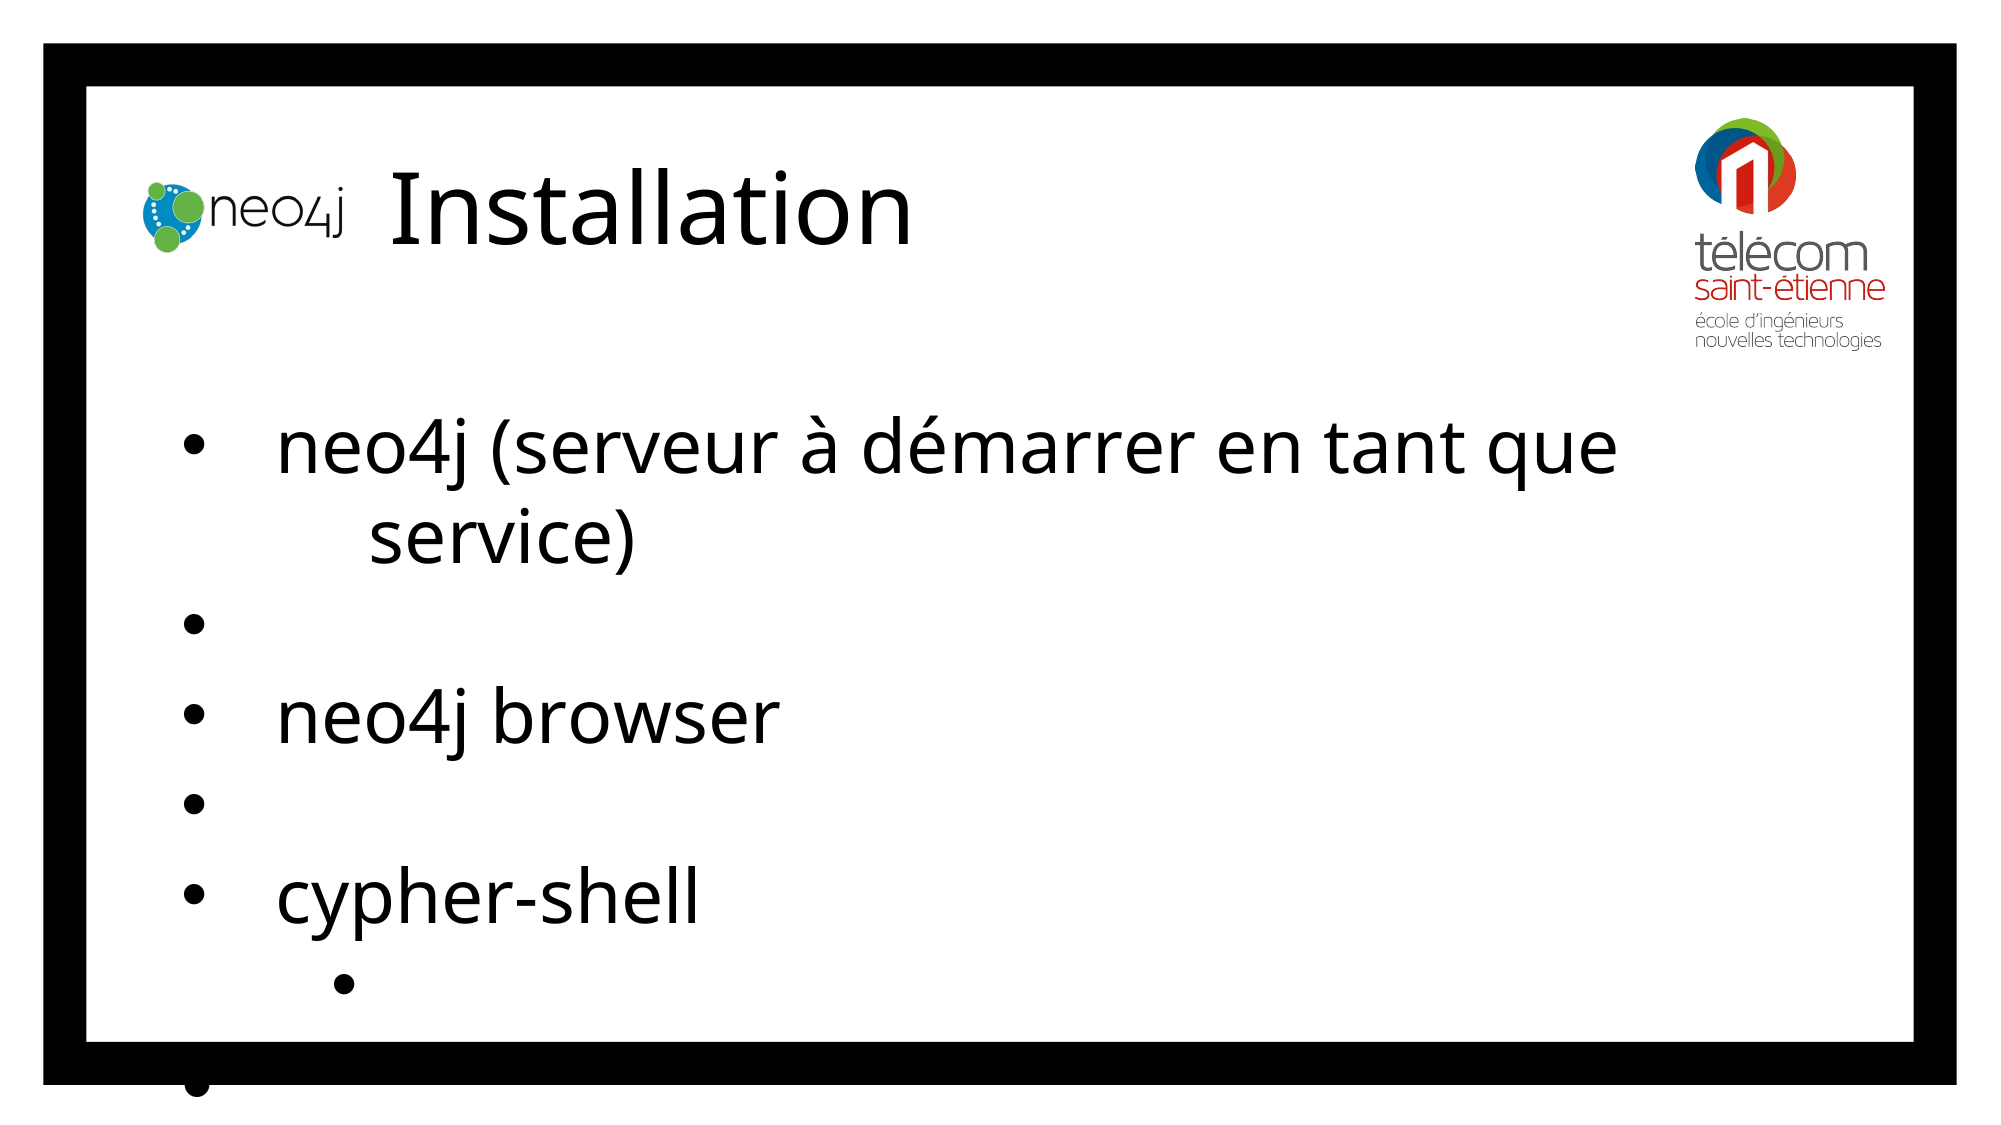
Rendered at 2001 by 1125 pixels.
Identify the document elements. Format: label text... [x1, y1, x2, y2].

picture [134, 160, 351, 274]
picture [1695, 118, 1885, 351]
picture [1715, 134, 1730, 138]
title Installation [369, 138, 1849, 304]
text_box neo4j (serveur à démarrer en tant que service) neo4j browser cypher-shell [166, 391, 1849, 1125]
